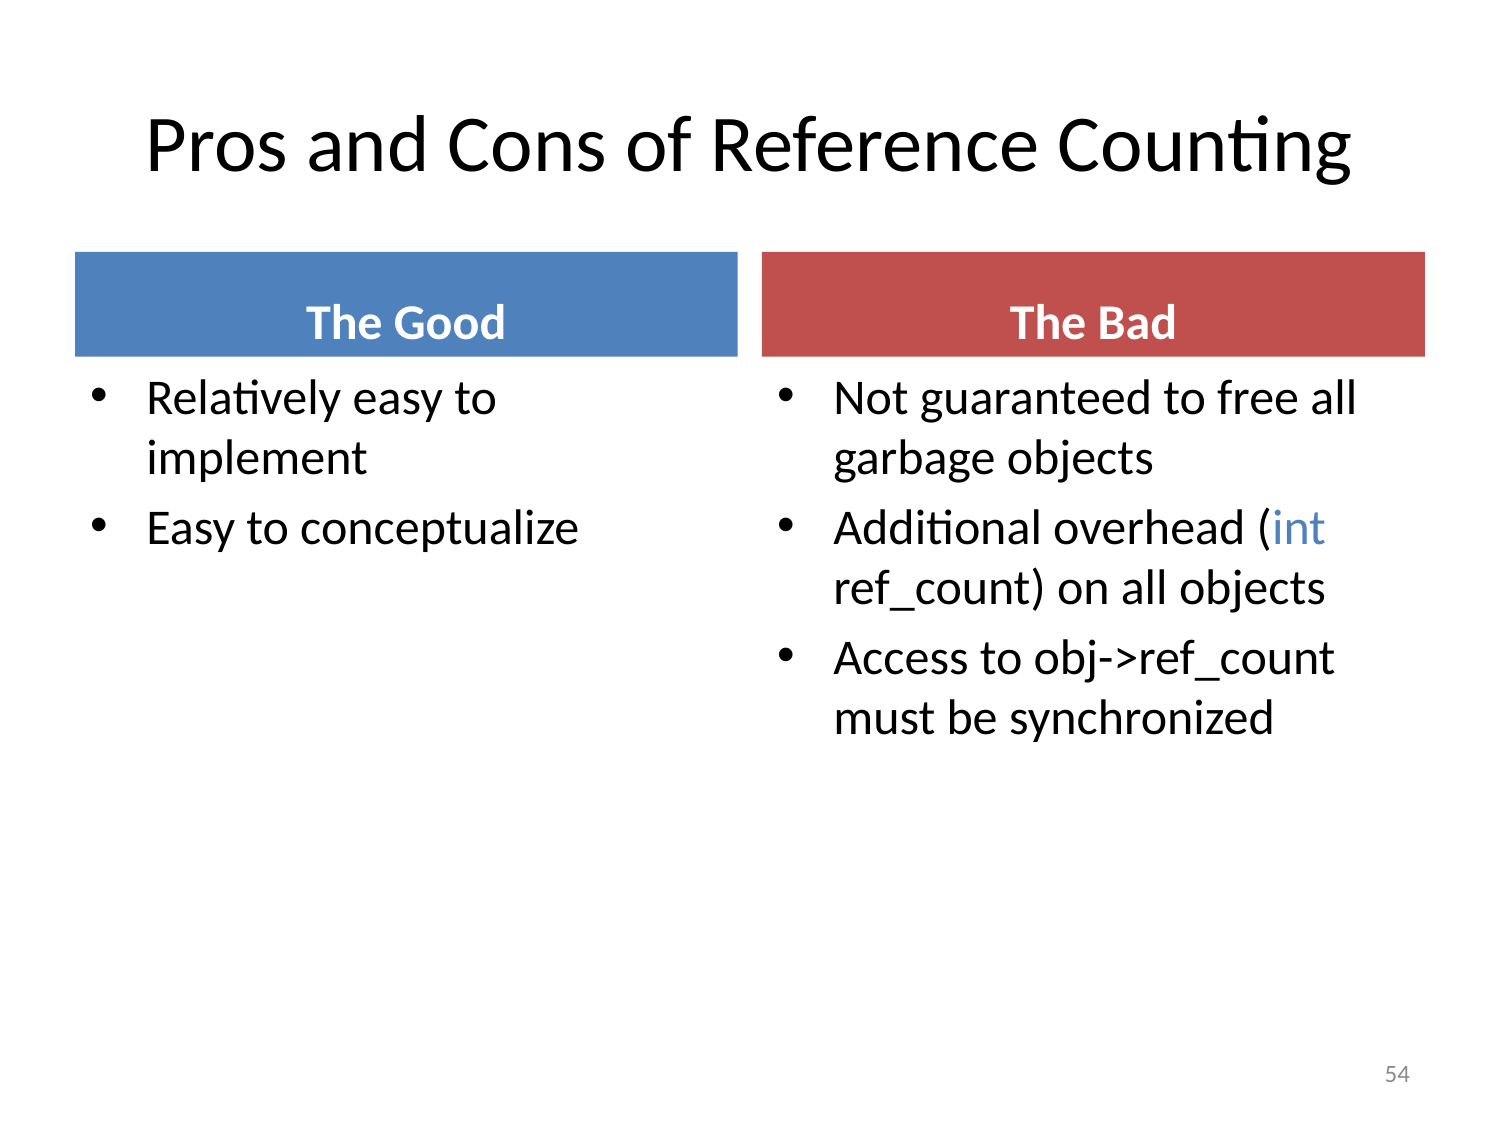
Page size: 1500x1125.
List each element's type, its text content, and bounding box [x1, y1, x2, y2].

list The Bad [761, 251, 1425, 356]
slide_number <number> [1074, 1042, 1425, 1103]
list Not guaranteed to free all garbage objects Additional overhead (int ref_count) on all objects Access to obj->ref_count must be synchronized [761, 356, 1425, 1005]
title Pros and Cons of Reference Counting [75, 45, 1425, 233]
list Relatively easy to implement Easy to conceptualize [75, 356, 738, 1005]
list The Good [75, 251, 738, 356]
